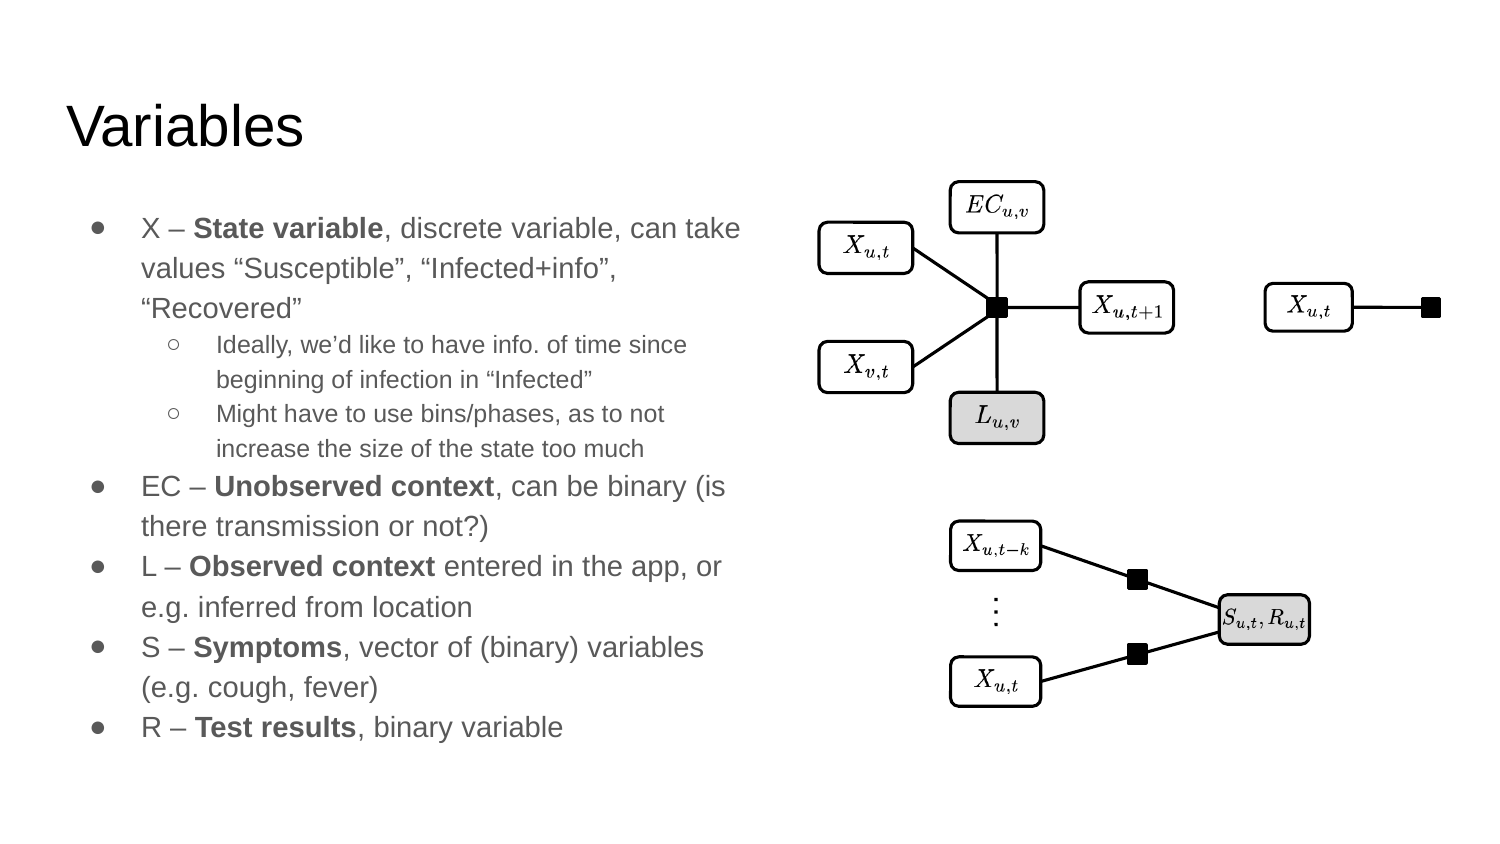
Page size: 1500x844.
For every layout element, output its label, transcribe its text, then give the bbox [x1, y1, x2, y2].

text_box [1128, 570, 1147, 580]
picture [963, 534, 1029, 557]
picture [1092, 295, 1162, 320]
picture [843, 235, 889, 260]
text_box [1128, 579, 1147, 589]
picture [1287, 295, 1330, 319]
title Variables [51, 72, 1449, 167]
text_box [987, 298, 1007, 317]
text_box [1219, 594, 1310, 645]
text_box [950, 392, 1044, 444]
picture [844, 354, 888, 380]
text_box [1128, 645, 1147, 664]
picture [974, 669, 1018, 694]
picture [966, 194, 1028, 220]
list X – State variable, discrete variable, can take values “Susceptible”, “Infected+info”, “Recovered” Ideally, we’d like to have info. of time since beginning of infection in “Infected” Might have to use bins/phases, as to not increase the size of the state too much EC – Unobserved context, can be binary (is there transmission or not?) L – Observed context entered in the app, or e.g. inferred from location S – Symptoms, vector of (binary) variables (e.g. cough, fever) R – Test results, binary variable [51, 189, 758, 750]
text_box [1422, 298, 1440, 316]
picture [975, 405, 1019, 431]
picture [1223, 608, 1305, 631]
